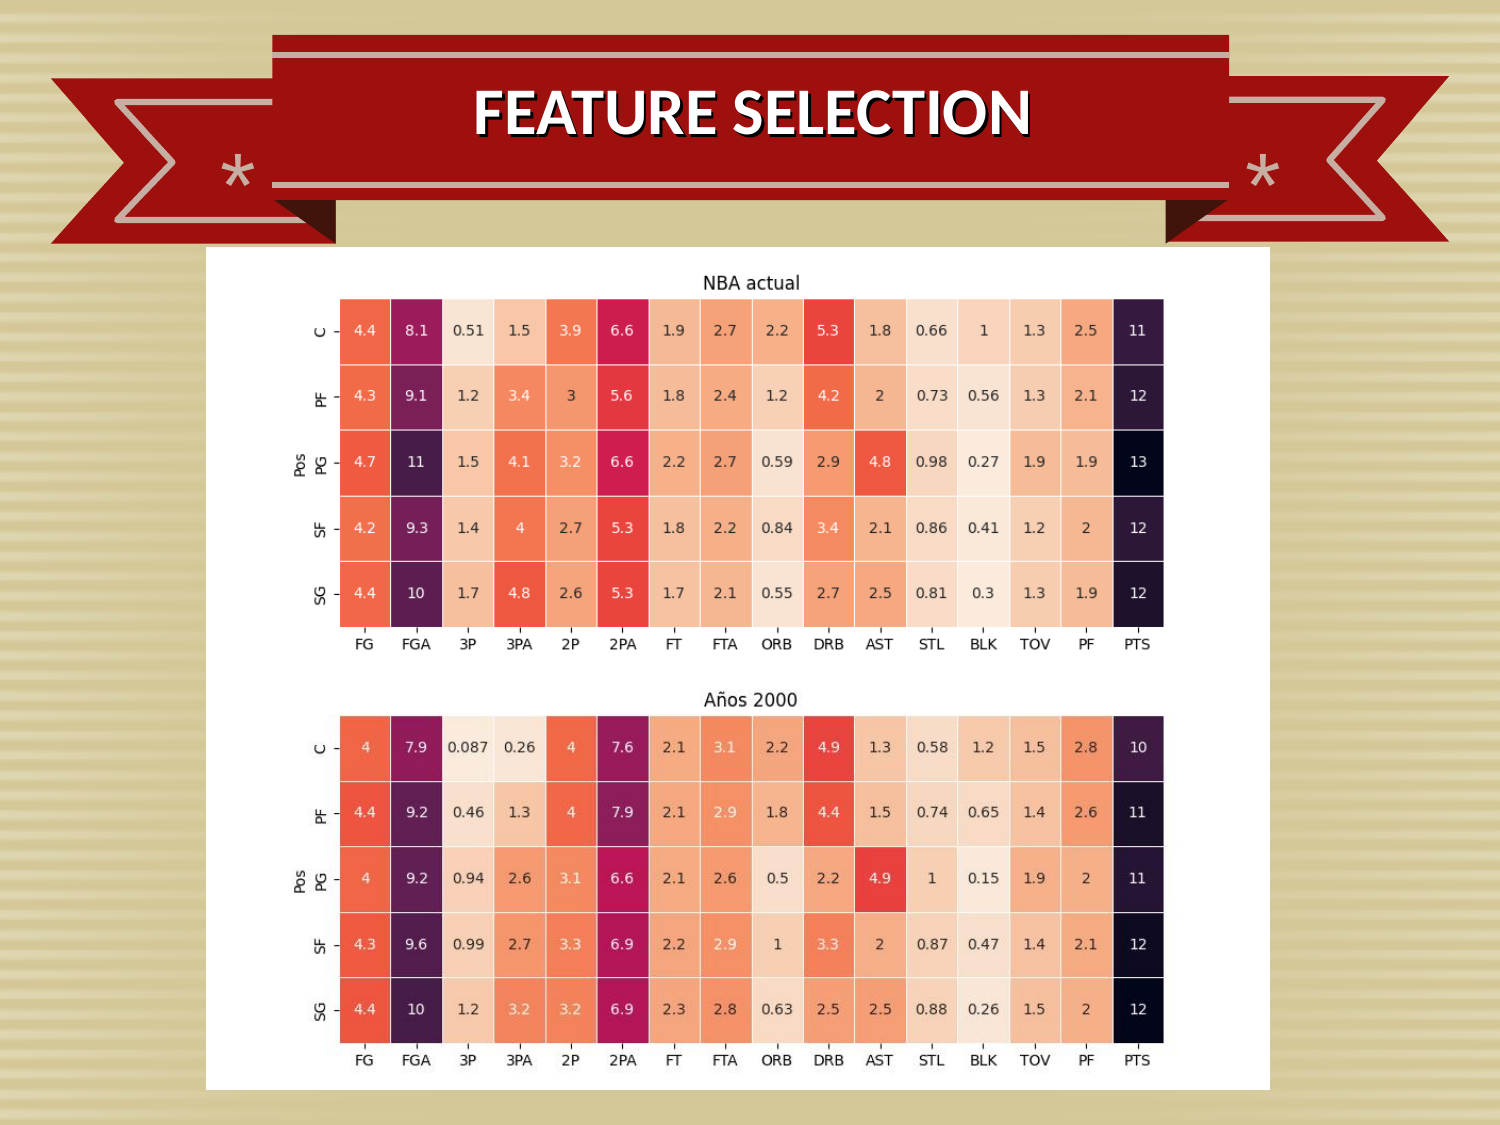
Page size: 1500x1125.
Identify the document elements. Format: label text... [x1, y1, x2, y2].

picture [0, 0, 1500, 1125]
title FEATURE SELECTION [265, 59, 1241, 178]
